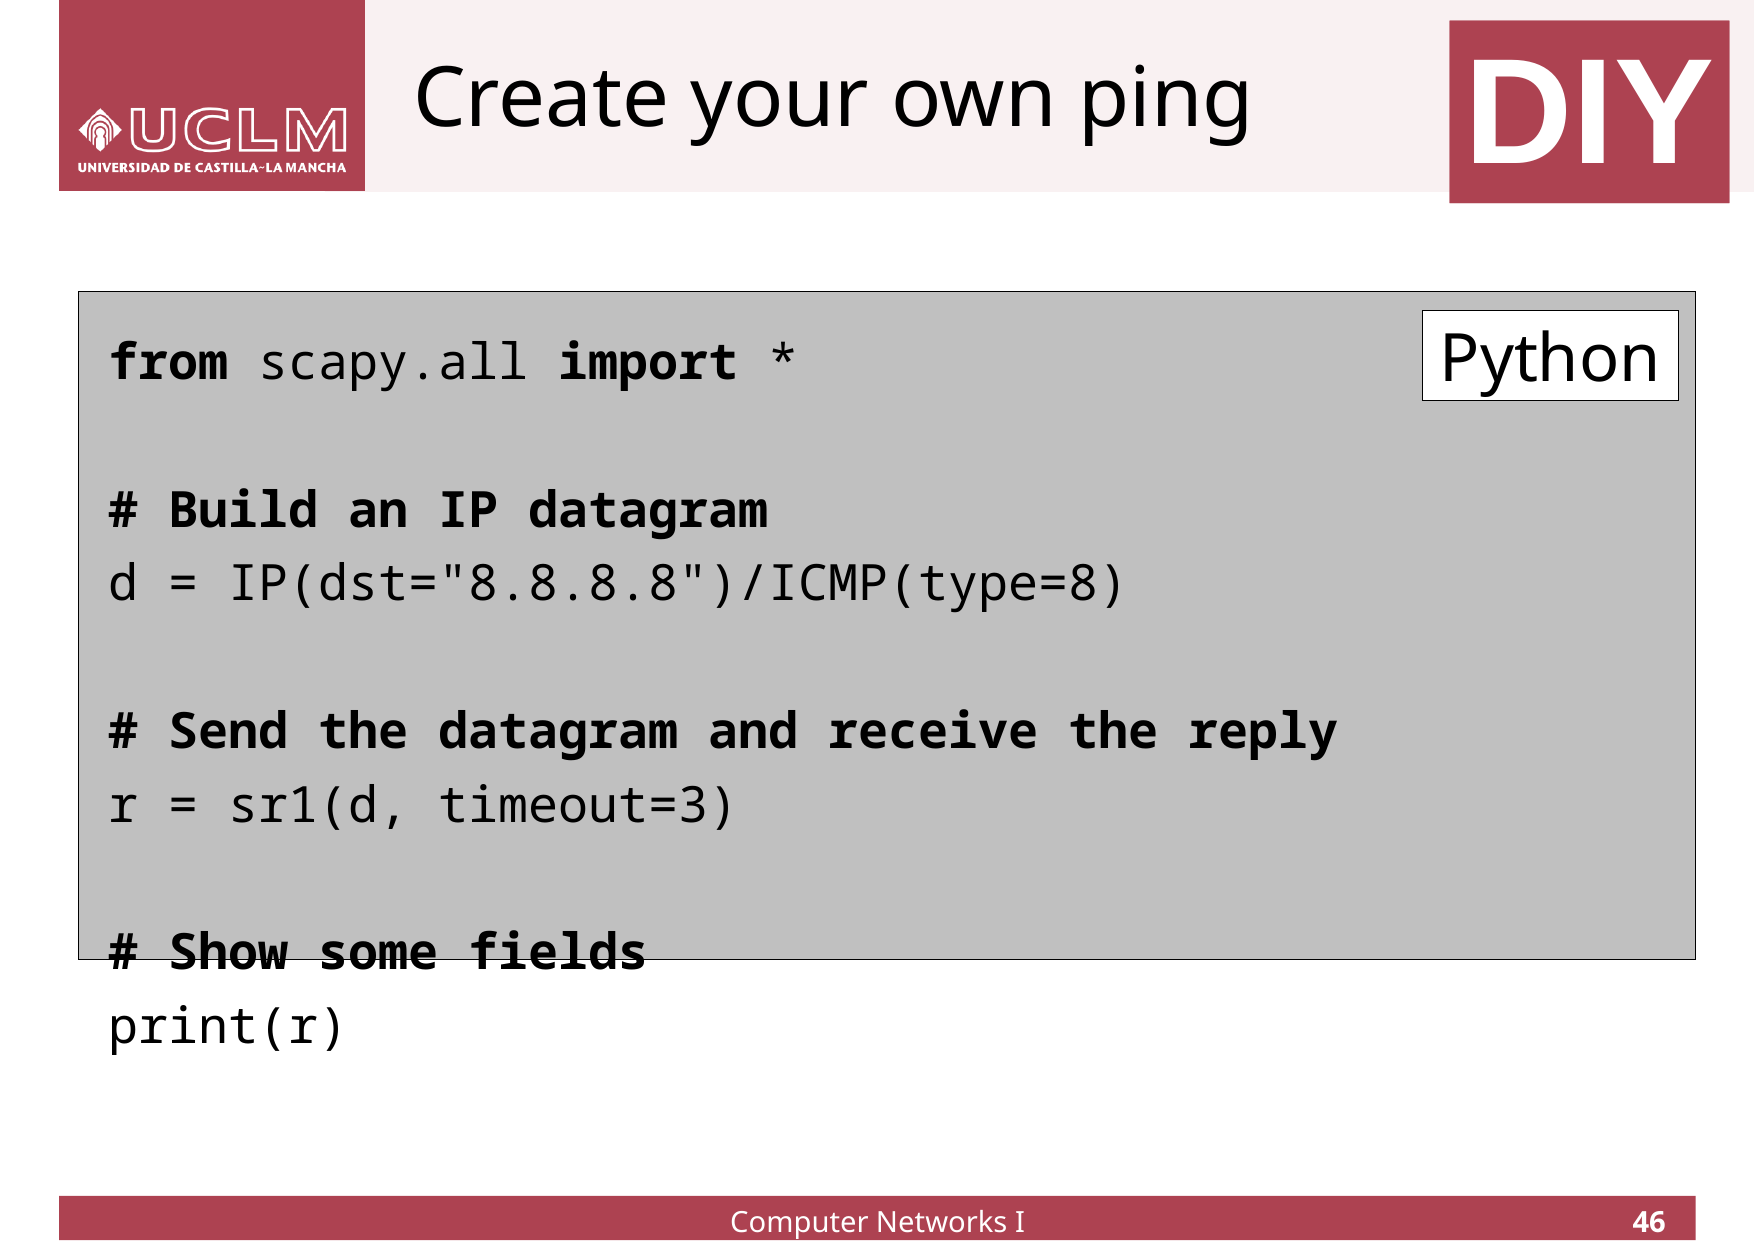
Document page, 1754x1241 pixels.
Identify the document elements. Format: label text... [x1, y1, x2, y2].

picture [59, 0, 365, 191]
text_box from scapy.all import * # Build an IP datagram d = IP(dst="8.8.8.8")/ICMP(type=8) # Send the datagram and receive the reply r = sr1(d, timeout=3) # Show some fields print(r) [78, 291, 1696, 960]
text_box DIY [1449, 20, 1730, 204]
list Python [1422, 310, 1679, 401]
title Create your own ping [413, 0, 1667, 198]
